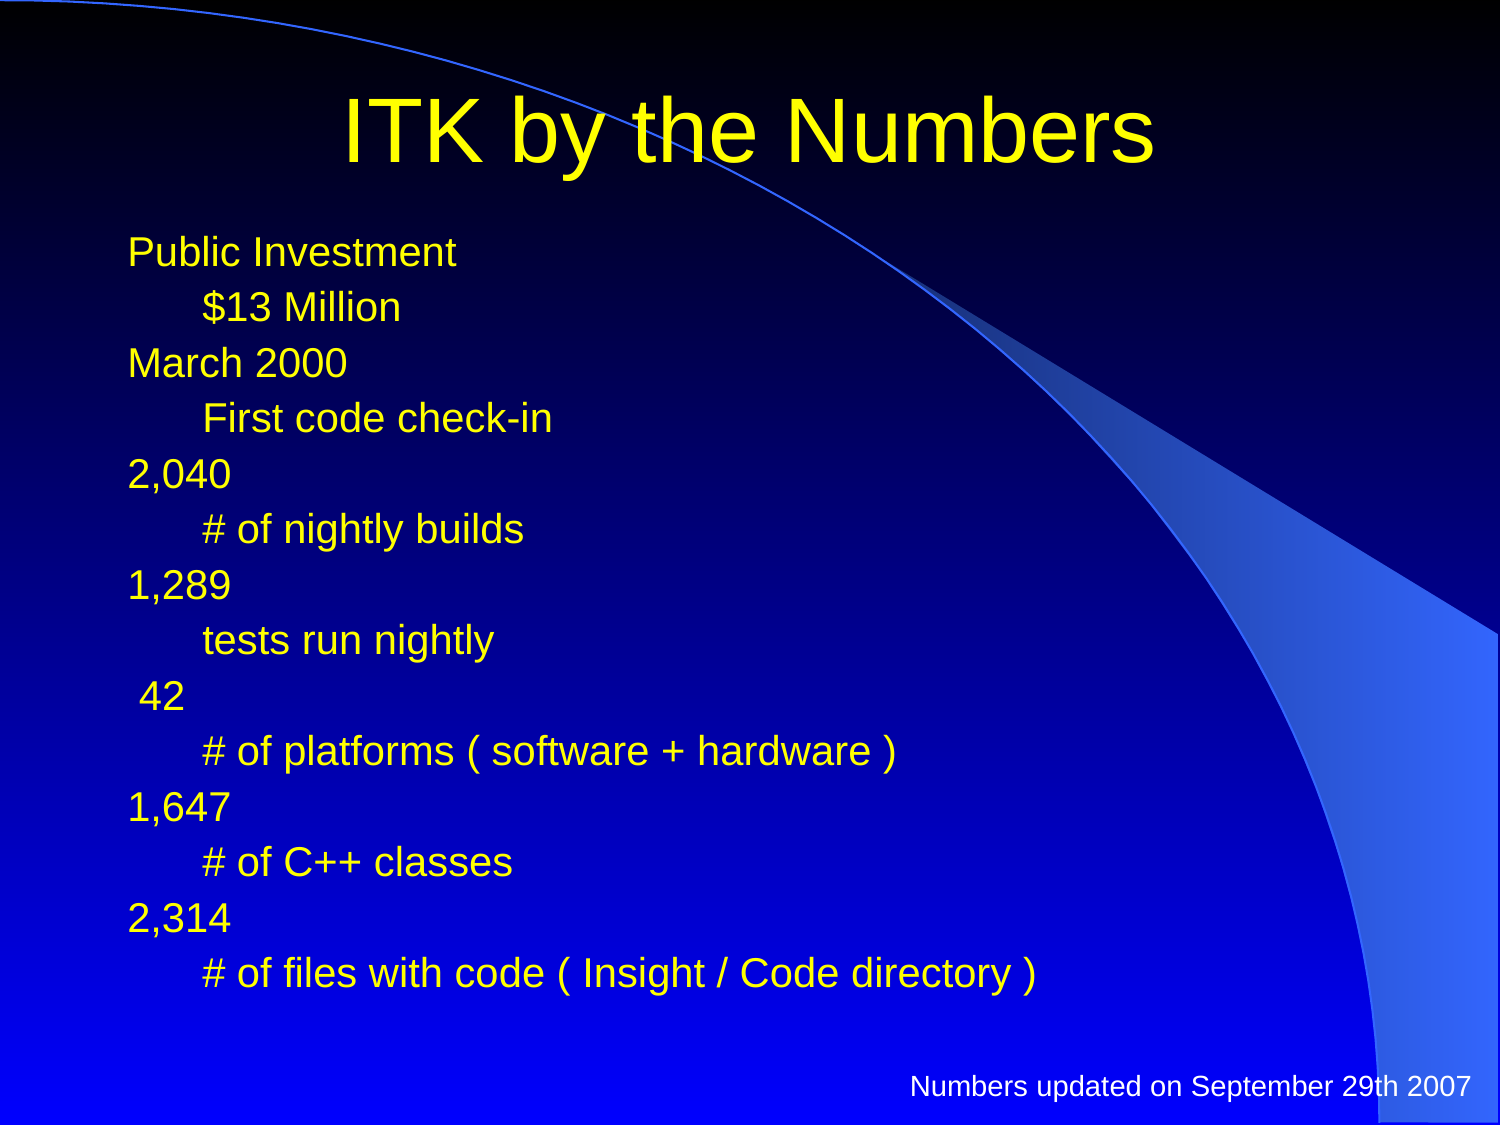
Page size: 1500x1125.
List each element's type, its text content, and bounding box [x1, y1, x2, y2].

title ITK by the Numbers [112, 17, 1388, 224]
text_box Numbers updated on September 29th 2007 [887, 1062, 1488, 1111]
text_box Public Investment $13 Million March 2000 First code check-in 2,040 # of nightly builds 1,289 tests run nightly 42 # of platforms ( software + hardware ) 1,647 # of C++ classes 2,314 # of files with code ( Insight / Code directory ) [112, 224, 1401, 1063]
